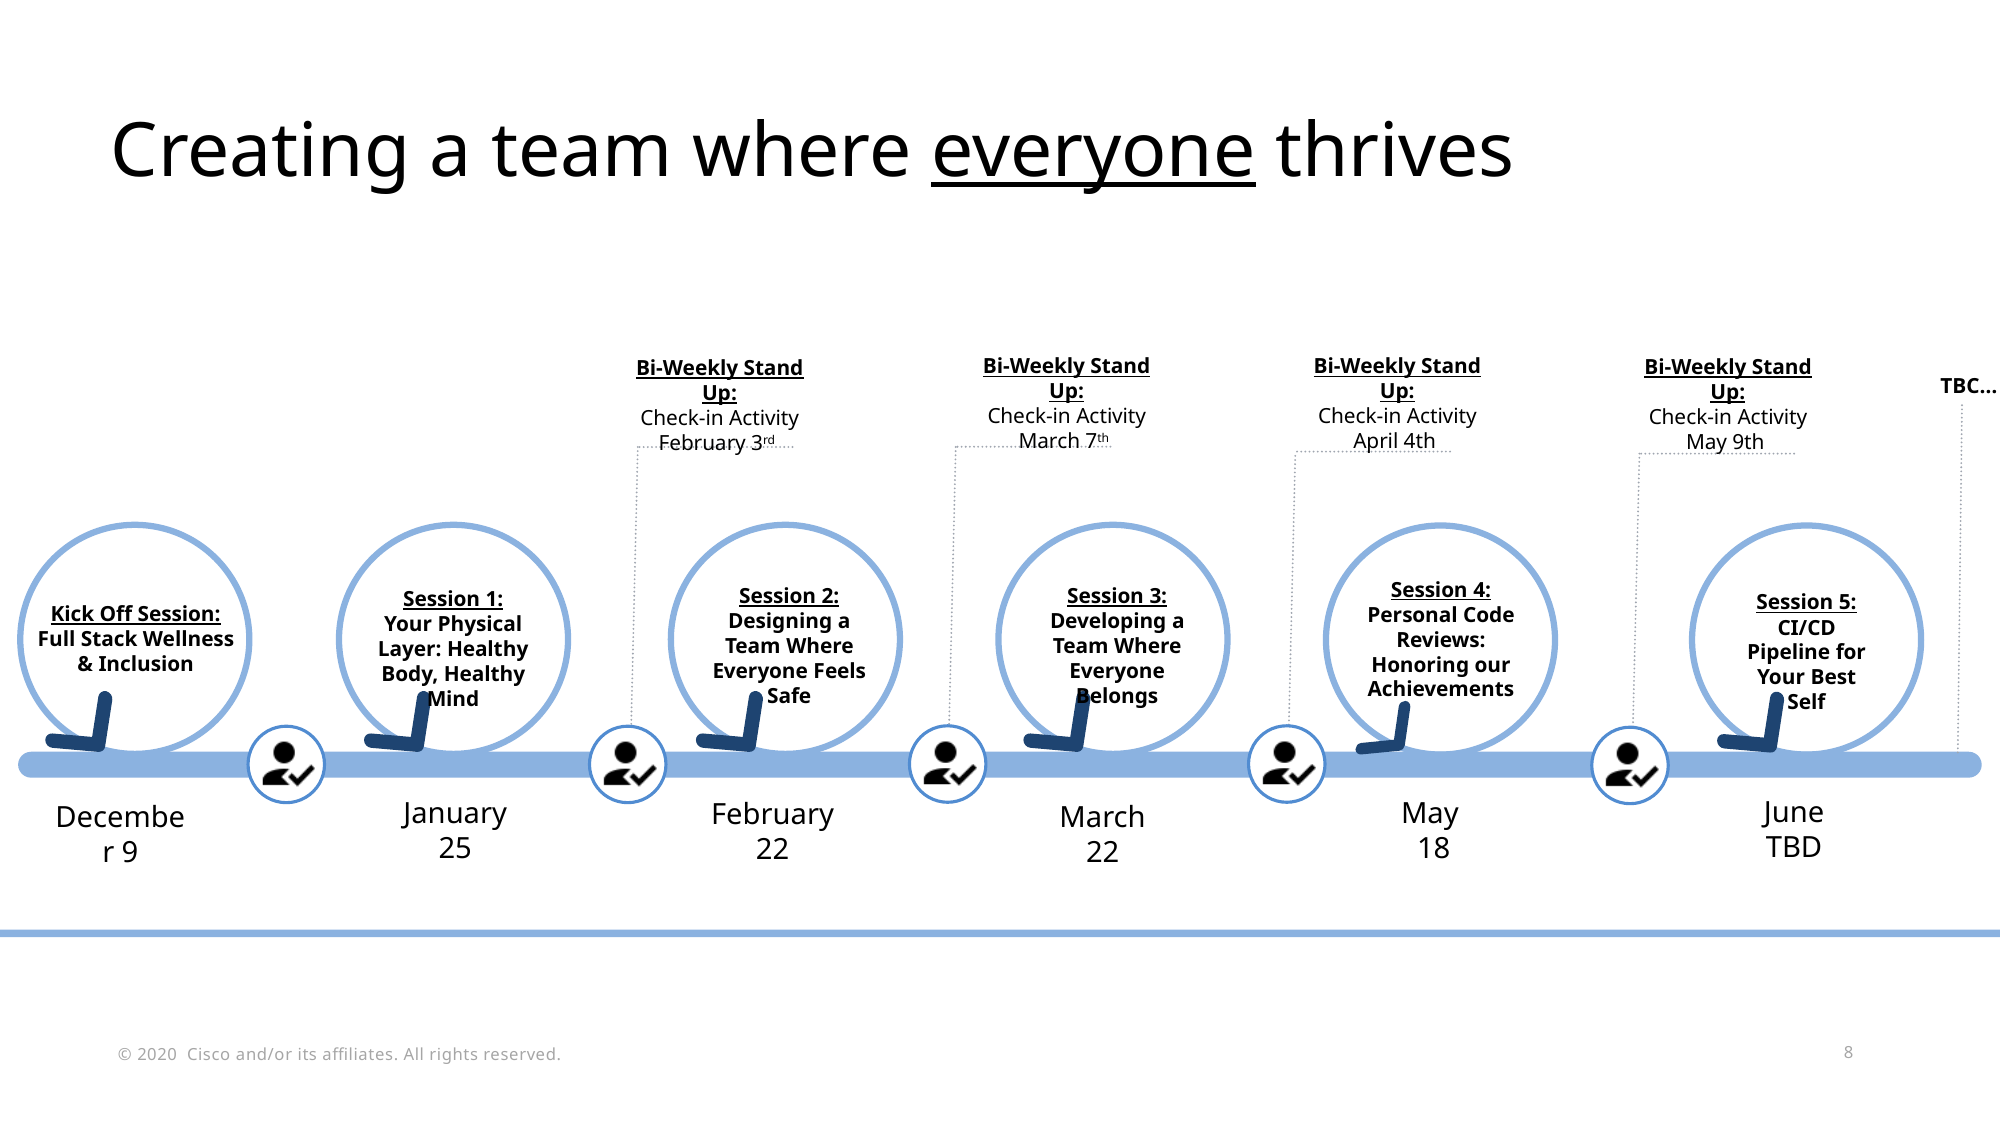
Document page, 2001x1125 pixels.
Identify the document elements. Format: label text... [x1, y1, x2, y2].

title Creating a team where everyone thrives [95, 74, 1922, 235]
text_box TBC… [1900, 364, 2000, 405]
text_box Session 2: Designing a Team Where Everyone Feels Safe [689, 575, 889, 716]
picture [1598, 732, 1663, 797]
picture [1255, 731, 1320, 795]
text_box [267, 726, 305, 731]
text_box [1611, 727, 1649, 732]
text_box Session 3: Developing a Team Where Everyone Belongs [1014, 575, 1221, 716]
text_box [1264, 795, 1310, 803]
text_box [695, 716, 761, 752]
text_box May 18 [1350, 787, 1517, 873]
text_box [0, 929, 2000, 938]
text_box December 9 [37, 790, 204, 876]
text_box [925, 795, 970, 803]
picture [255, 731, 319, 796]
text_box [264, 796, 308, 803]
text_box Session 1: Your Physical Layer: Healthy Body, Healthy Mind [344, 578, 563, 754]
text_box [661, 742, 916, 786]
text_box January 25 [372, 787, 539, 873]
text_box [45, 691, 113, 752]
text_box Bi-Weekly Stand Up: Check-in Activity March 7th [957, 345, 1176, 461]
text_box March 22 [1019, 790, 1186, 876]
text_box Session 4: Personal Code Reviews: Honoring our Achievements [1338, 568, 1544, 709]
text_box [1023, 716, 1088, 752]
text_box [20, 742, 255, 787]
text_box [1320, 709, 1598, 787]
text_box Kick Off Session: Full Stack Wellness & Inclusion [21, 593, 251, 684]
text_box [928, 725, 967, 731]
text_box February 22 [689, 788, 856, 909]
picture [596, 731, 661, 796]
text_box [981, 742, 1255, 786]
text_box Bi-Weekly Stand Up: Check-in Activity April 4th [1288, 345, 1507, 461]
text_box Bi-Weekly Stand Up: Check-in Activity May 9th [1619, 346, 1837, 462]
text_box [609, 726, 647, 731]
text_box June TBD [1711, 785, 1878, 871]
text_box [1608, 797, 1652, 804]
picture [916, 731, 981, 795]
text_box [1663, 722, 1980, 785]
text_box [1267, 725, 1307, 731]
text_box [606, 796, 650, 803]
text_box [319, 743, 596, 786]
text_box Bi-Weekly Stand Up: Check-in Activity February 3rd [610, 347, 829, 463]
text_box Session 5: CI/CD Pipeline for Your Best Self [1723, 581, 1890, 722]
